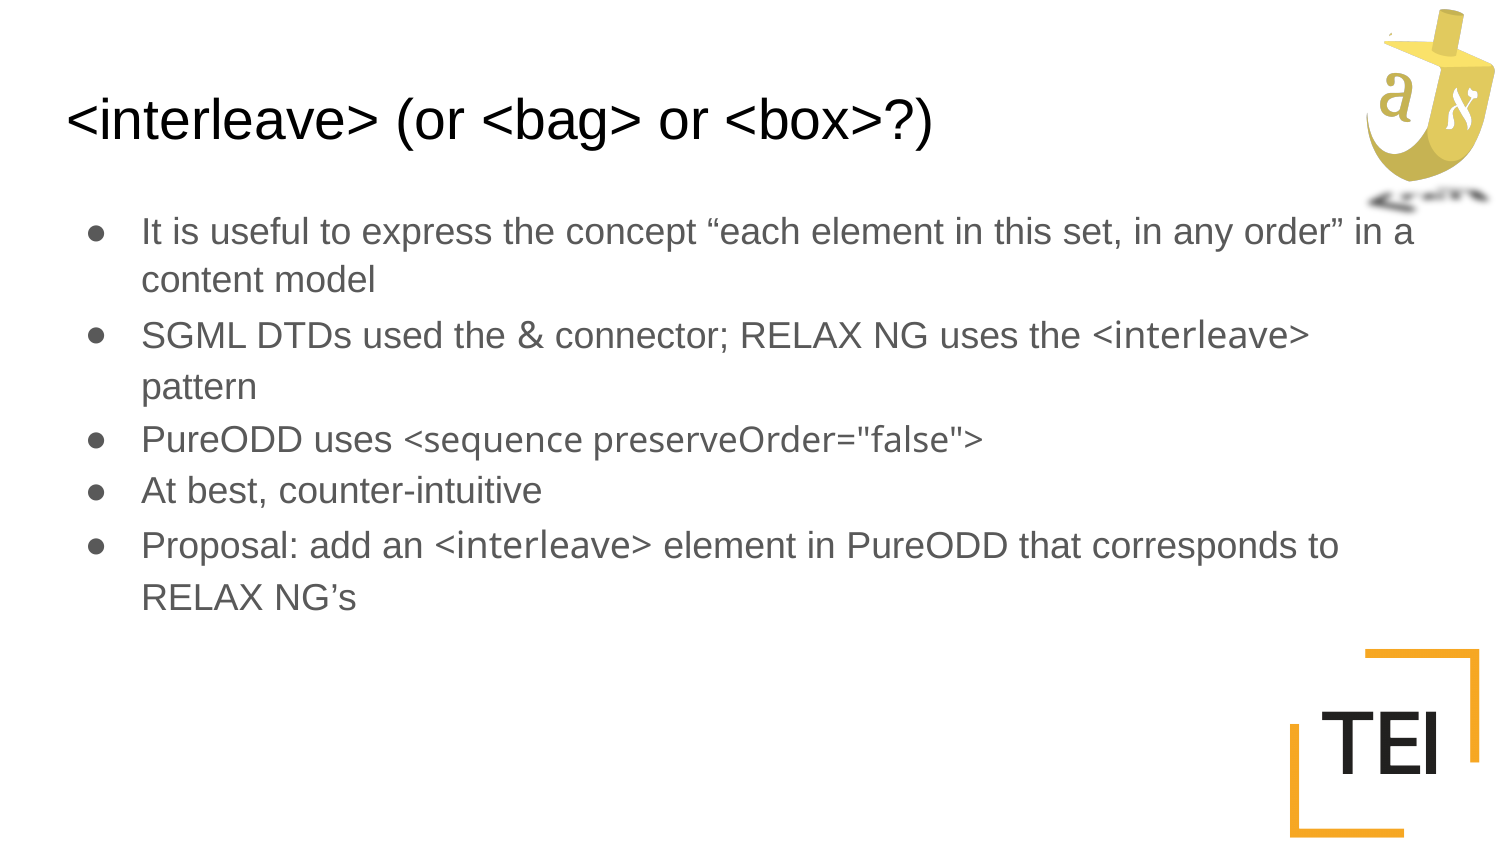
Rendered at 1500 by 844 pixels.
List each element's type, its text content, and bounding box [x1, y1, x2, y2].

picture [1285, 645, 1484, 844]
title <interleave> (or <bag> or <box>?) [51, 72, 1449, 167]
list It is useful to express the concept “each element in this set, in any order” in a content model SGML DTDs used the & connector; RELAX NG uses the <interleave> pattern PureODD uses <sequence preserveOrder="false"> At best, counter-intuitive Proposal: add an <interleave> element in PureODD that corresponds to RELAX NG’s [51, 189, 1449, 750]
picture [1352, 0, 1500, 220]
